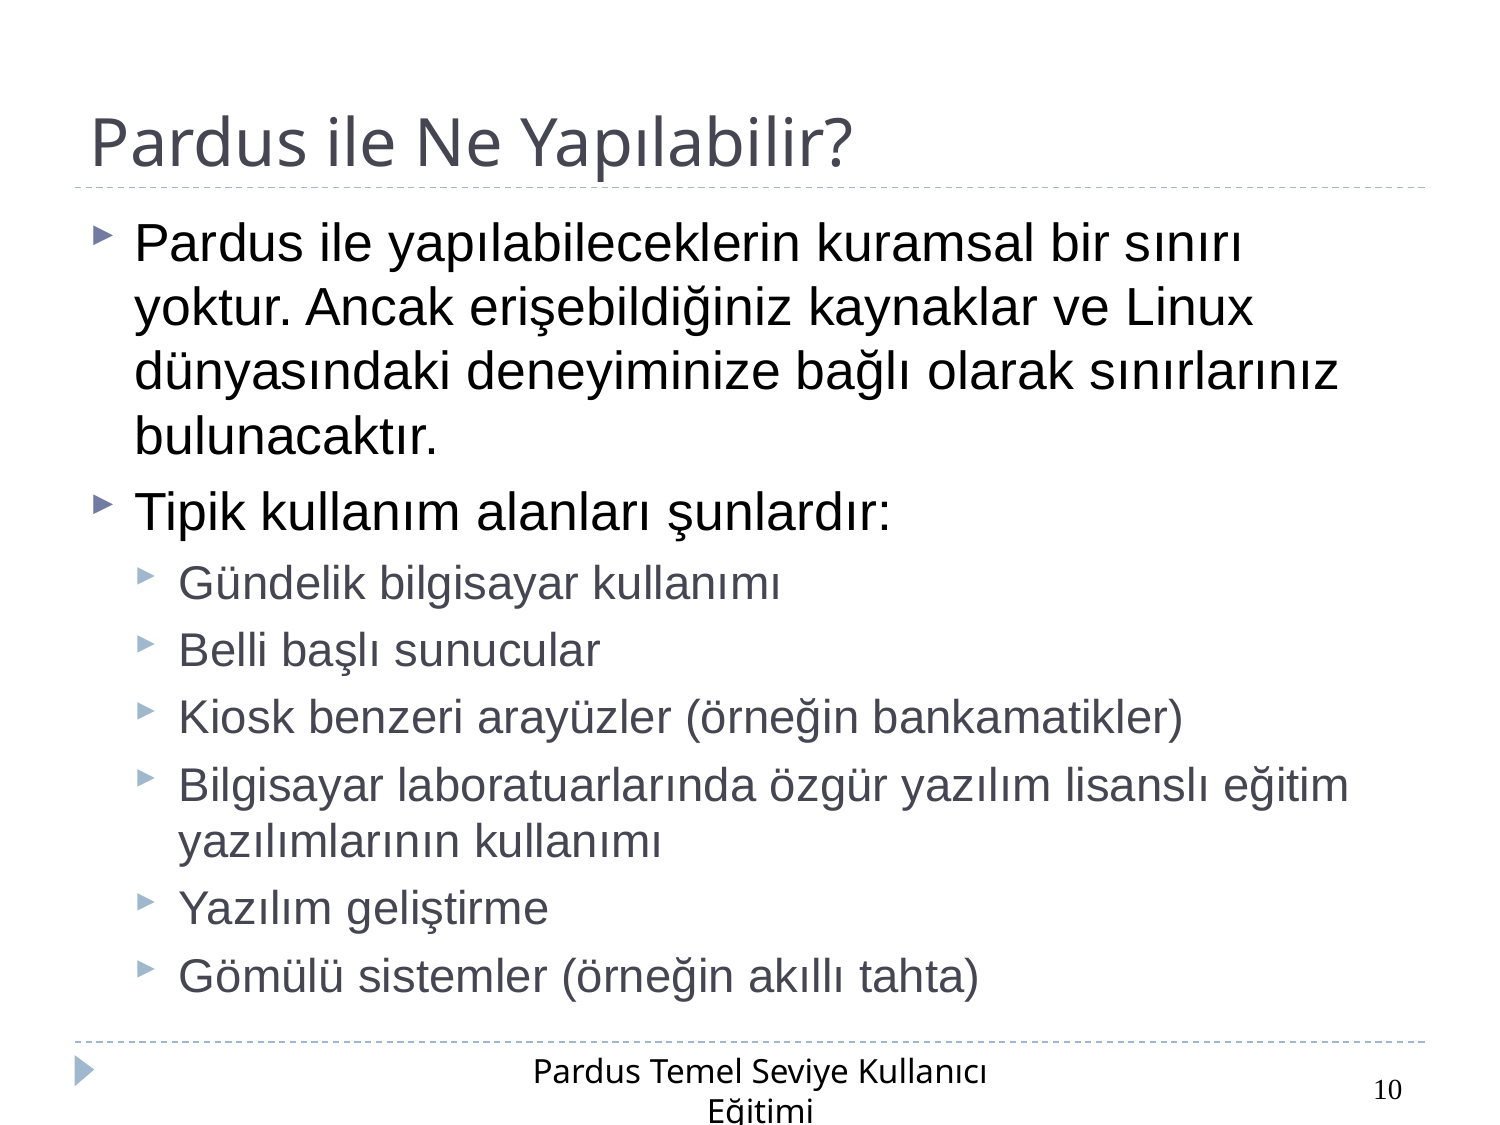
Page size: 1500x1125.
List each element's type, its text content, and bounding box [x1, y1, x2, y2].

list Pardus ile yapılabileceklerin kuramsal bir sınırı yoktur. Ancak erişebildiğiniz kaynaklar ve Linux dünyasındaki deneyiminize bağlı olarak sınırlarınız bulunacaktır. Tipik kullanım alanları şunlardır: Gündelik bilgisayar kullanımı Belli başlı sunucular Kiosk benzeri arayüzler (örneğin bankamatikler) Bilgisayar laboratuarlarında özgür yazılım lisanslı eğitim yazılımlarının kullanımı Yazılım geliştirme Gömülü sistemler (örneğin akıllı tahta) [75, 200, 1425, 1010]
title Pardus ile Ne Yapılabilir? [75, 24, 1425, 188]
